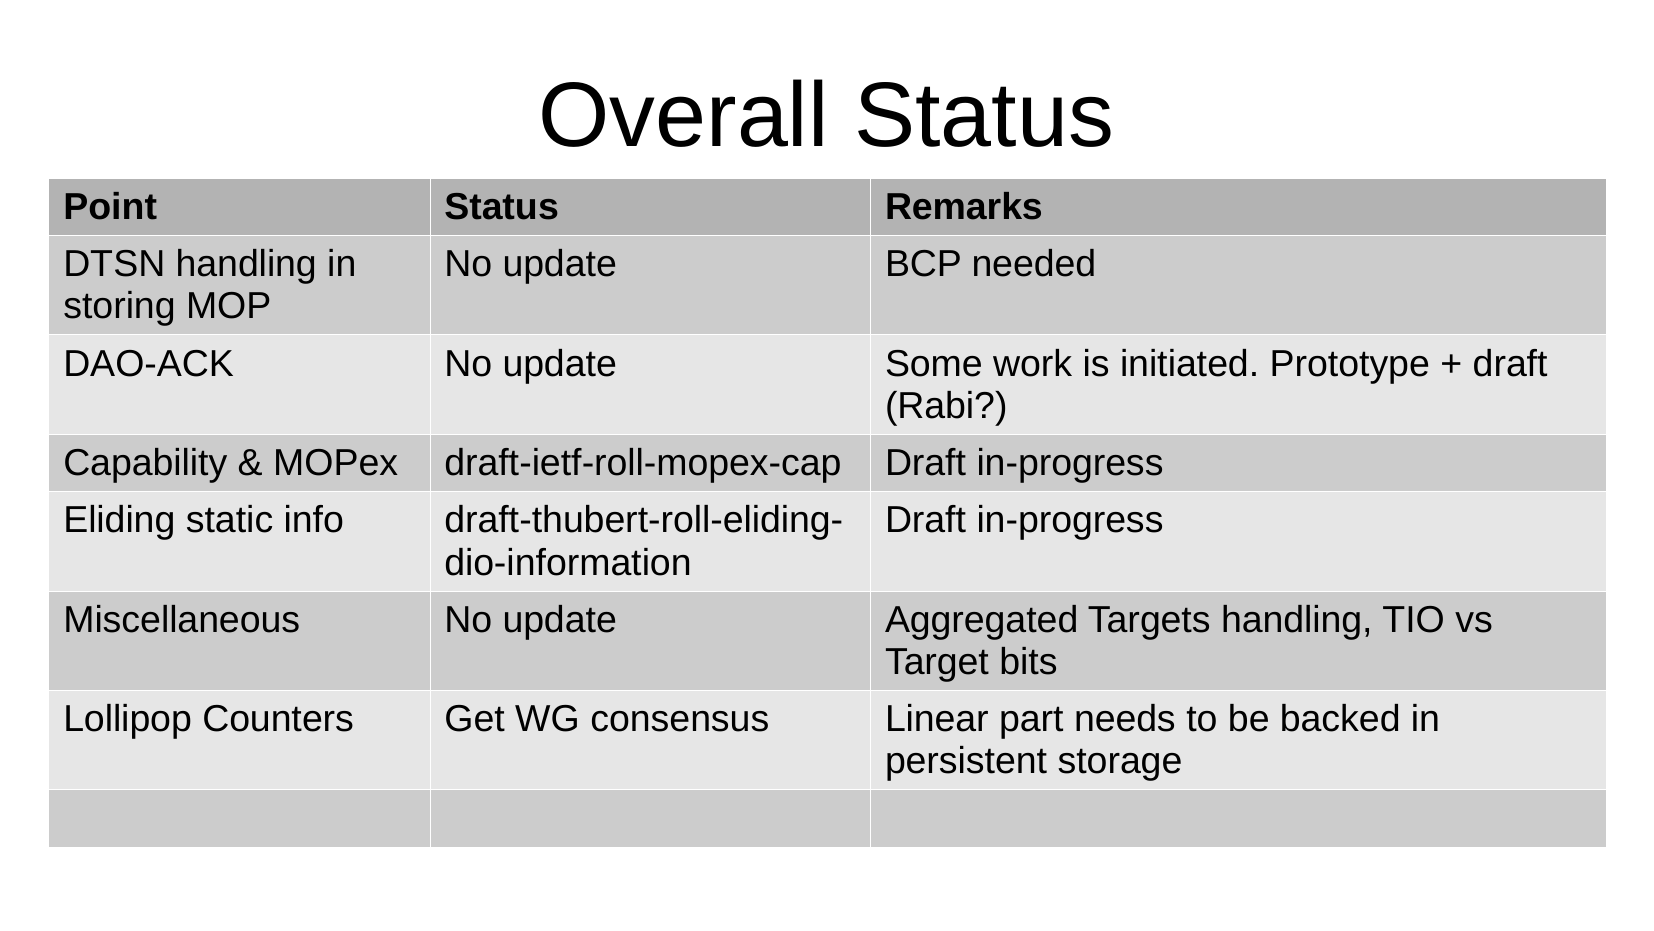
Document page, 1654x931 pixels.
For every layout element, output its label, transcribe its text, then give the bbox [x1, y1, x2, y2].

table_cell Some work is initiated. Prototype + draft (Rabi?) [871, 335, 1606, 434]
table_cell Miscellaneous [49, 592, 430, 690]
table_cell [49, 790, 430, 847]
table_cell draft-thubert-roll-eliding-dio-information [431, 492, 870, 591]
table_cell No update [431, 592, 870, 690]
table_cell Draft in-progress [871, 435, 1606, 491]
table_cell Capability & MOPex [49, 435, 430, 491]
title Overall Status [82, 37, 1571, 178]
table_header Status [431, 179, 870, 235]
table_cell DAO-ACK [49, 335, 430, 434]
table_cell draft-ietf-roll-mopex-cap [431, 435, 870, 491]
table_cell BCP needed [871, 236, 1606, 334]
table_cell Draft in-progress [871, 492, 1606, 591]
table_cell Aggregated Targets handling, TIO vs Target bits [871, 592, 1606, 690]
table_cell No update [431, 335, 870, 434]
table_cell Get WG consensus [431, 691, 870, 789]
table_cell Linear part needs to be backed in persistent storage [871, 691, 1606, 789]
table_header Remarks [871, 179, 1606, 235]
table_cell [871, 790, 1606, 847]
table_cell No update [431, 236, 870, 334]
table_cell Eliding static info [49, 492, 430, 591]
table_cell DTSN handling in storing MOP [49, 236, 430, 334]
table_cell Lollipop Counters [49, 691, 430, 789]
table_header Point [49, 179, 430, 235]
table_cell [431, 790, 870, 847]
